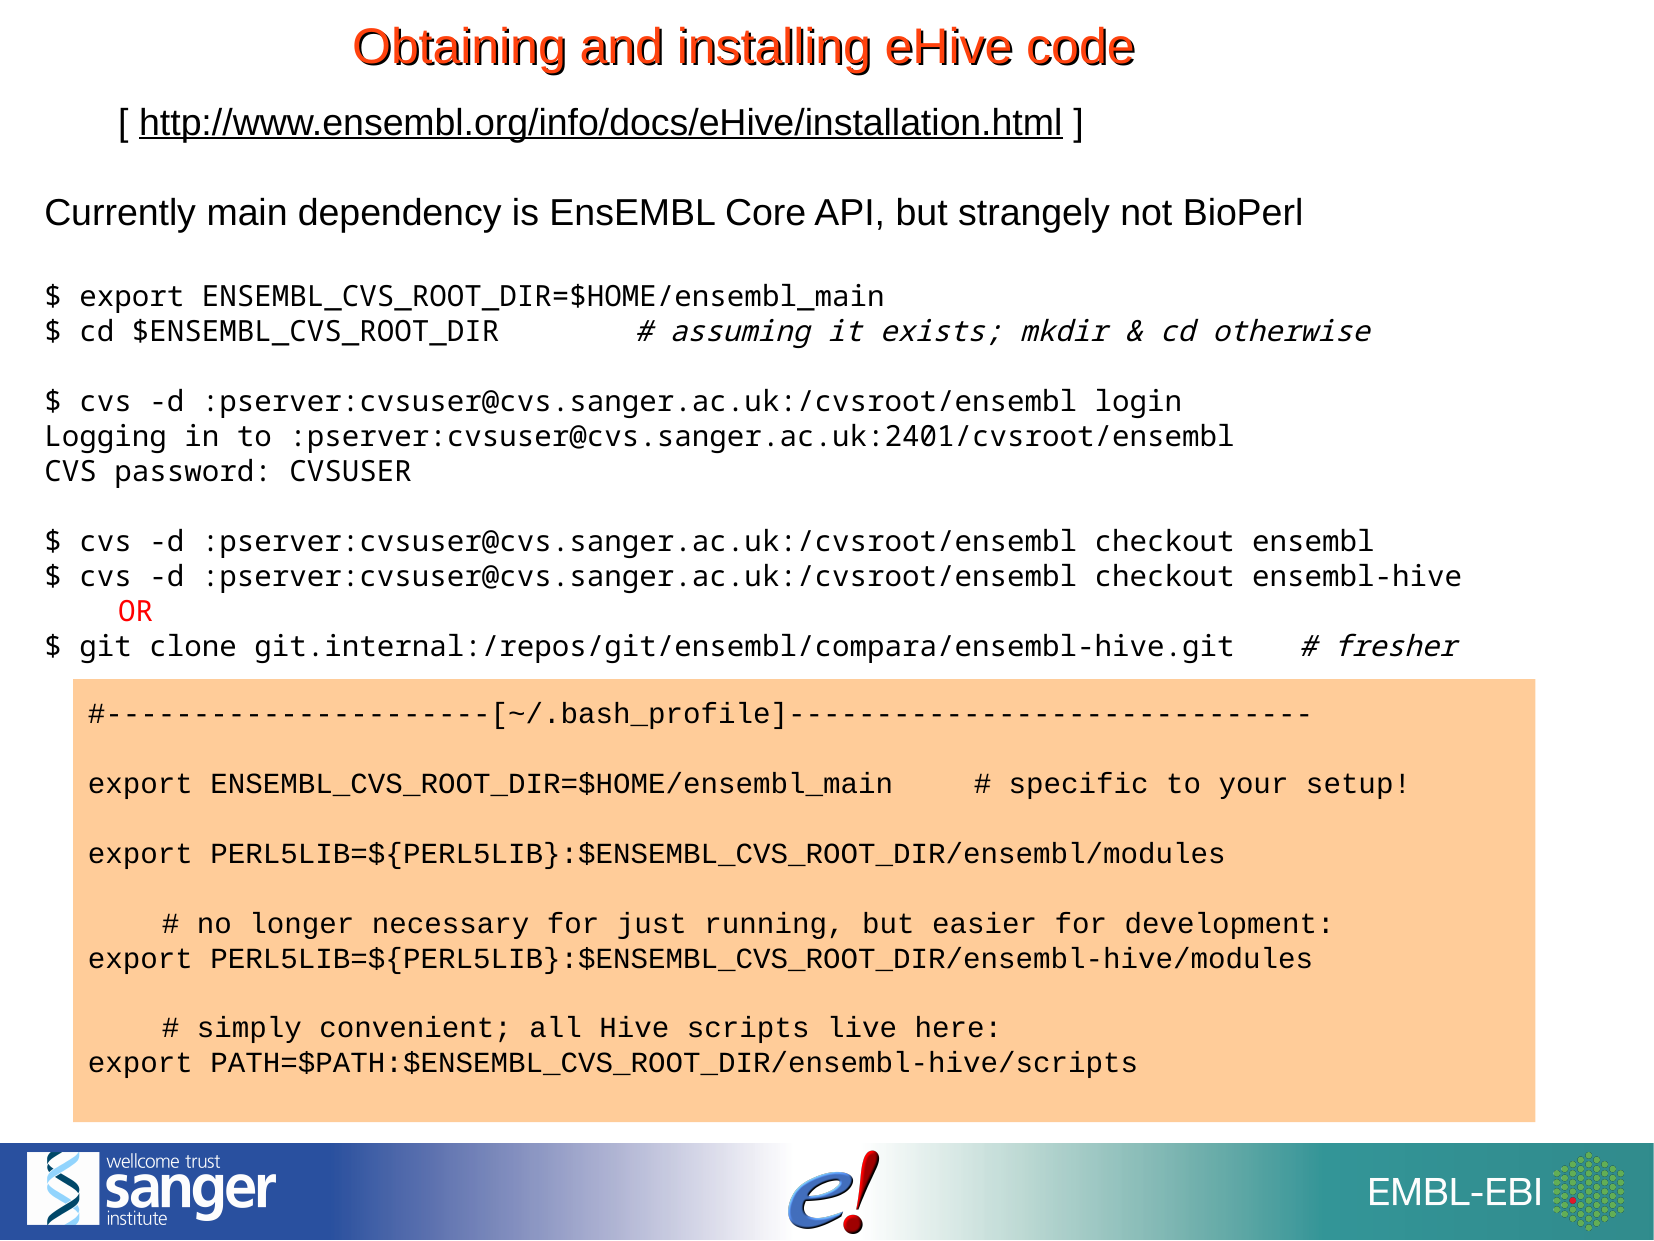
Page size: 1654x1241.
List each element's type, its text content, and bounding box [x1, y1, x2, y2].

picture [0, 1143, 1654, 1240]
text_box Obtaining and installing eHive code [128, 31, 1359, 82]
text_box [ http://www.ensembl.org/info/docs/eHive/installation.html ] Currently main dependency is EnsEMBL Core API, but strangely not BioPerl $ export ENSEMBL_CVS_ROOT_DIR=$HOME/ensembl_main $ cd $ENSEMBL_CVS_ROOT_DIR # assuming it exists; mkdir & cd otherwise $ cvs -d :pserver:cvsuser@cvs.sanger.ac.uk:/cvsroot/ensembl login Logging in to :pserver:cvsuser@cvs.sanger.ac.uk:2401/cvsroot/ensembl CVS password: CVSUSER $ cvs -d :pserver:cvsuser@cvs.sanger.ac.uk:/cvsroot/ensembl checkout ensembl $ cvs -d :pserver:cvsuser@cvs.sanger.ac.uk:/cvsroot/ensembl checkout ensembl-hive OR $ git clone git.internal:/repos/git/ensembl/compara/ensembl-hive.git # fresher [29, 82, 1643, 680]
text_box #----------------------[~/.bash_profile]------------------------------ export ENSEMBL_CVS_ROOT_DIR=$HOME/ensembl_main # specific to your setup! export PERL5LIB=${PERL5LIB}:$ENSEMBL_CVS_ROOT_DIR/ensembl/modules # no longer necessary for just running, but easier for development: export PERL5LIB=${PERL5LIB}:$ENSEMBL_CVS_ROOT_DIR/ensembl-hive/modules # simply convenient; all Hive scripts live here: export PATH=$PATH:$ENSEMBL_CVS_ROOT_DIR/ensembl-hive/scripts [73, 679, 1536, 1123]
